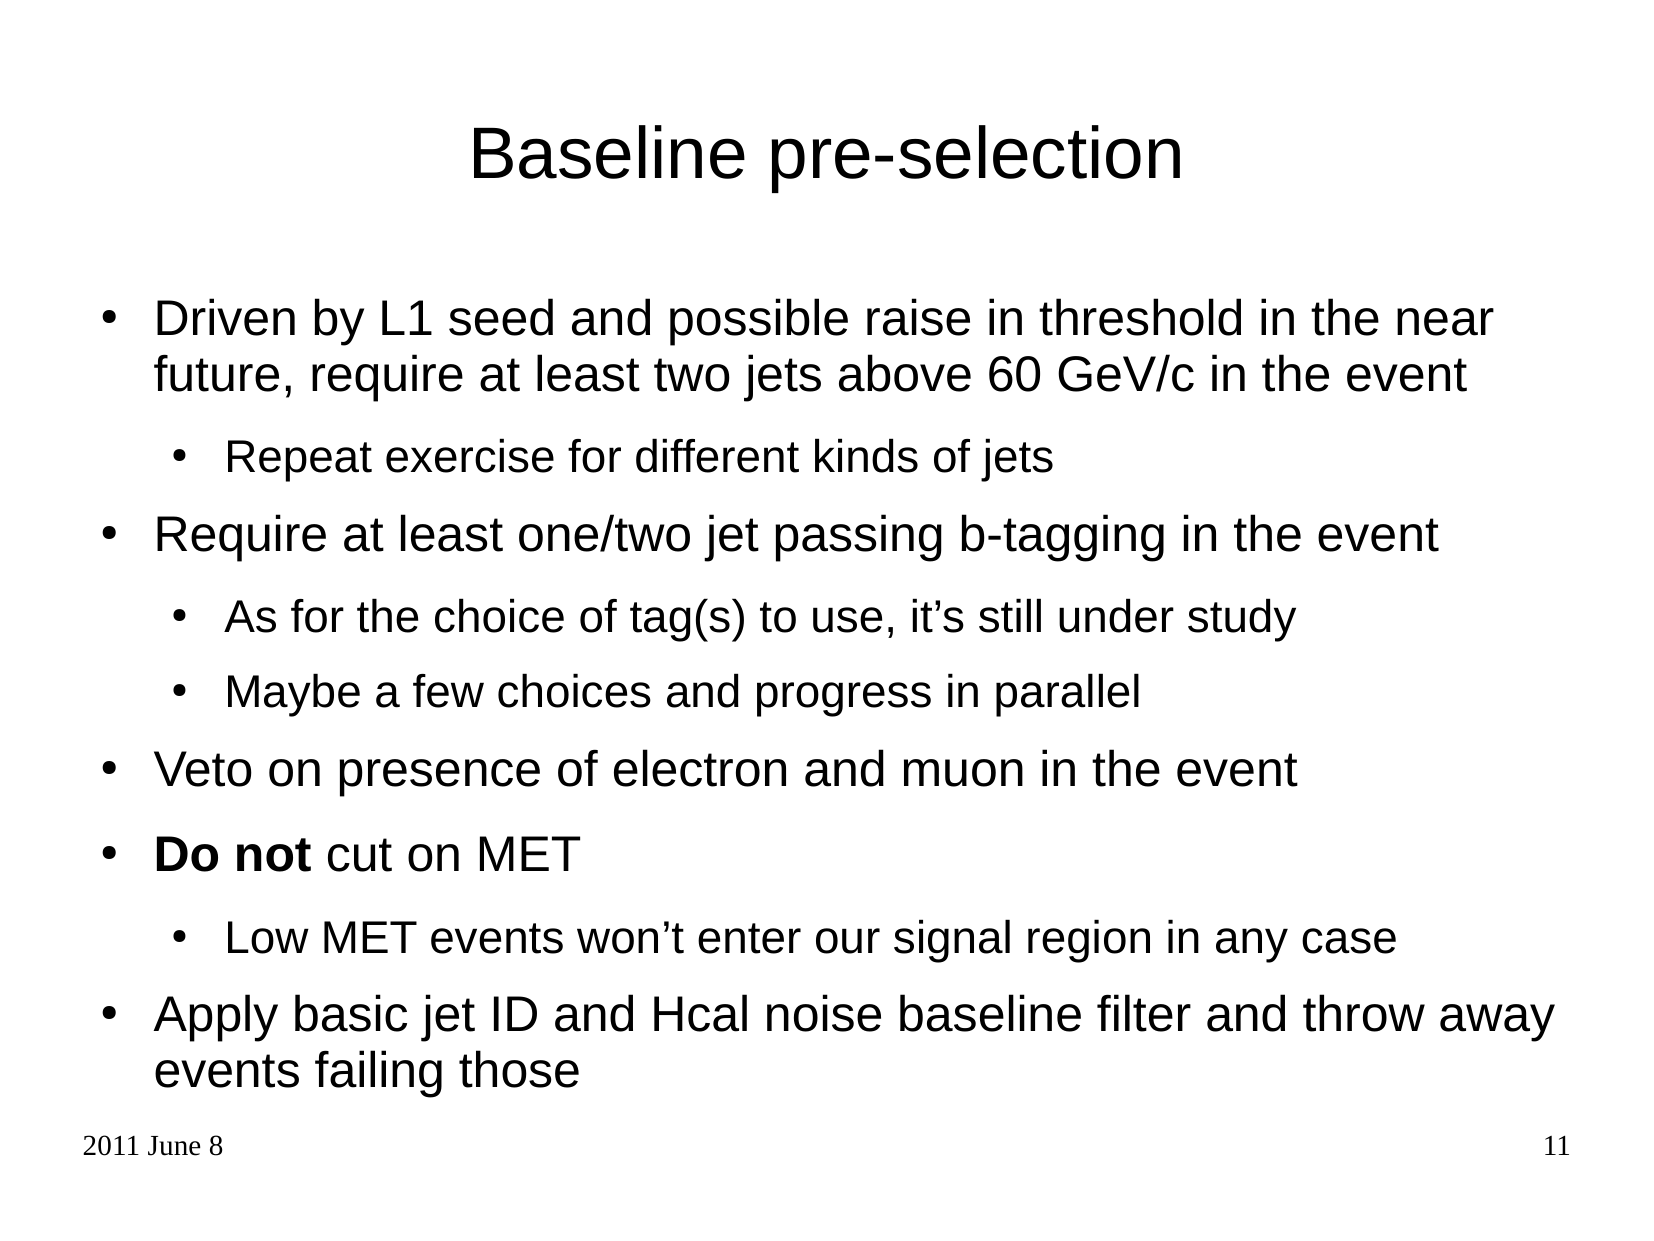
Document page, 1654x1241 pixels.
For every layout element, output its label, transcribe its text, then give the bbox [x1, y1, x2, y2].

title Baseline pre-selection [82, 56, 1571, 250]
list Driven by L1 seed and possible raise in threshold in the near future, require at least two jets above 60 GeV/c in the event Repeat exercise for different kinds of jets Require at least one/two jet passing b-tagging in the event As for the choice of tag(s) to use, it’s still under study Maybe a few choices and progress in parallel Veto on presence of electron and muon in the event Do not cut on MET Low MET events won’t enter our signal region in any case Apply basic jet ID and Hcal noise baseline filter and throw away events failing those [82, 290, 1571, 1099]
